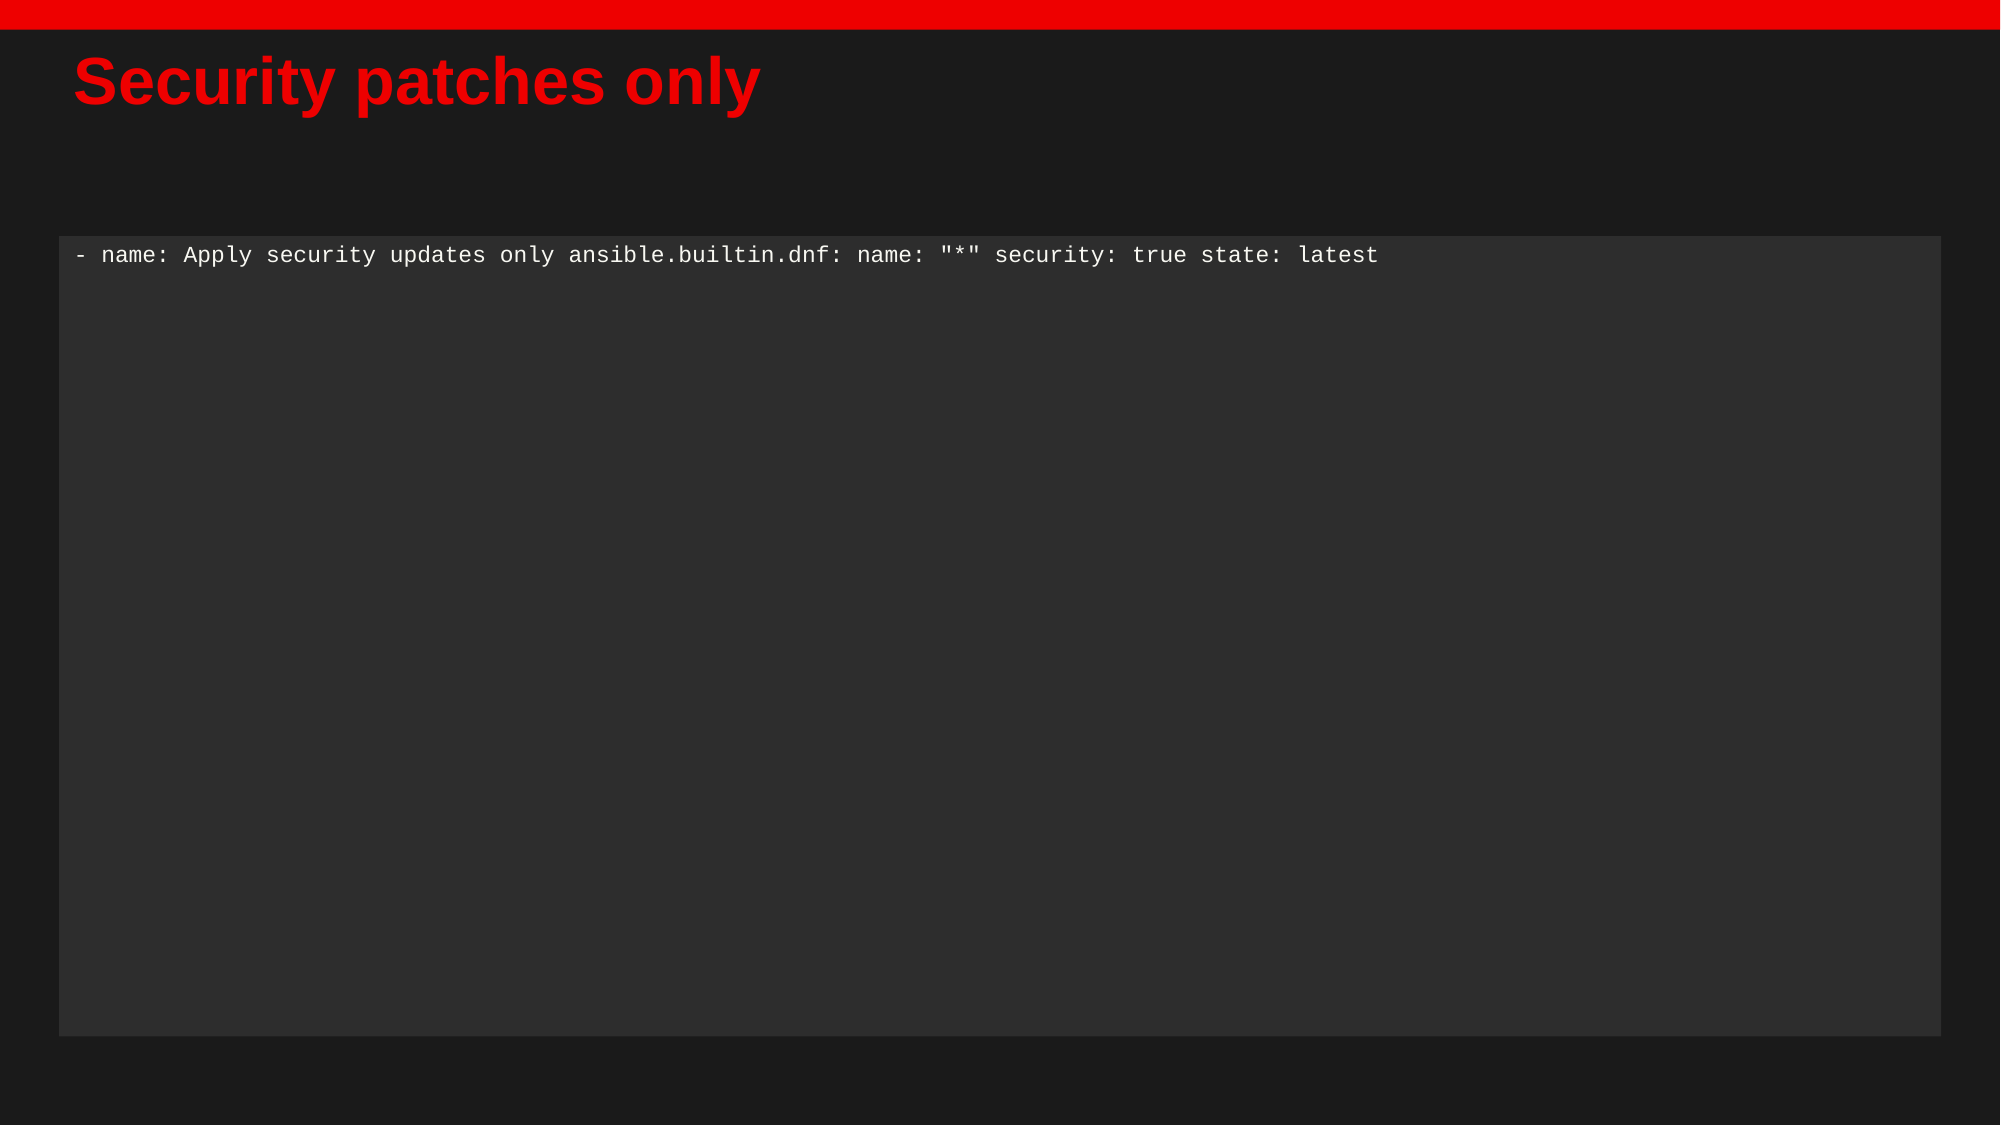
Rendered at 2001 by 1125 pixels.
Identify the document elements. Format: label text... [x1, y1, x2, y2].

text_box - name: Apply security updates only ansible.builtin.dnf: name: "*" security: true state: latest [59, 236, 1942, 1037]
text_box [0, 0, 2001, 30]
text_box Security patches only [59, 36, 1942, 208]
